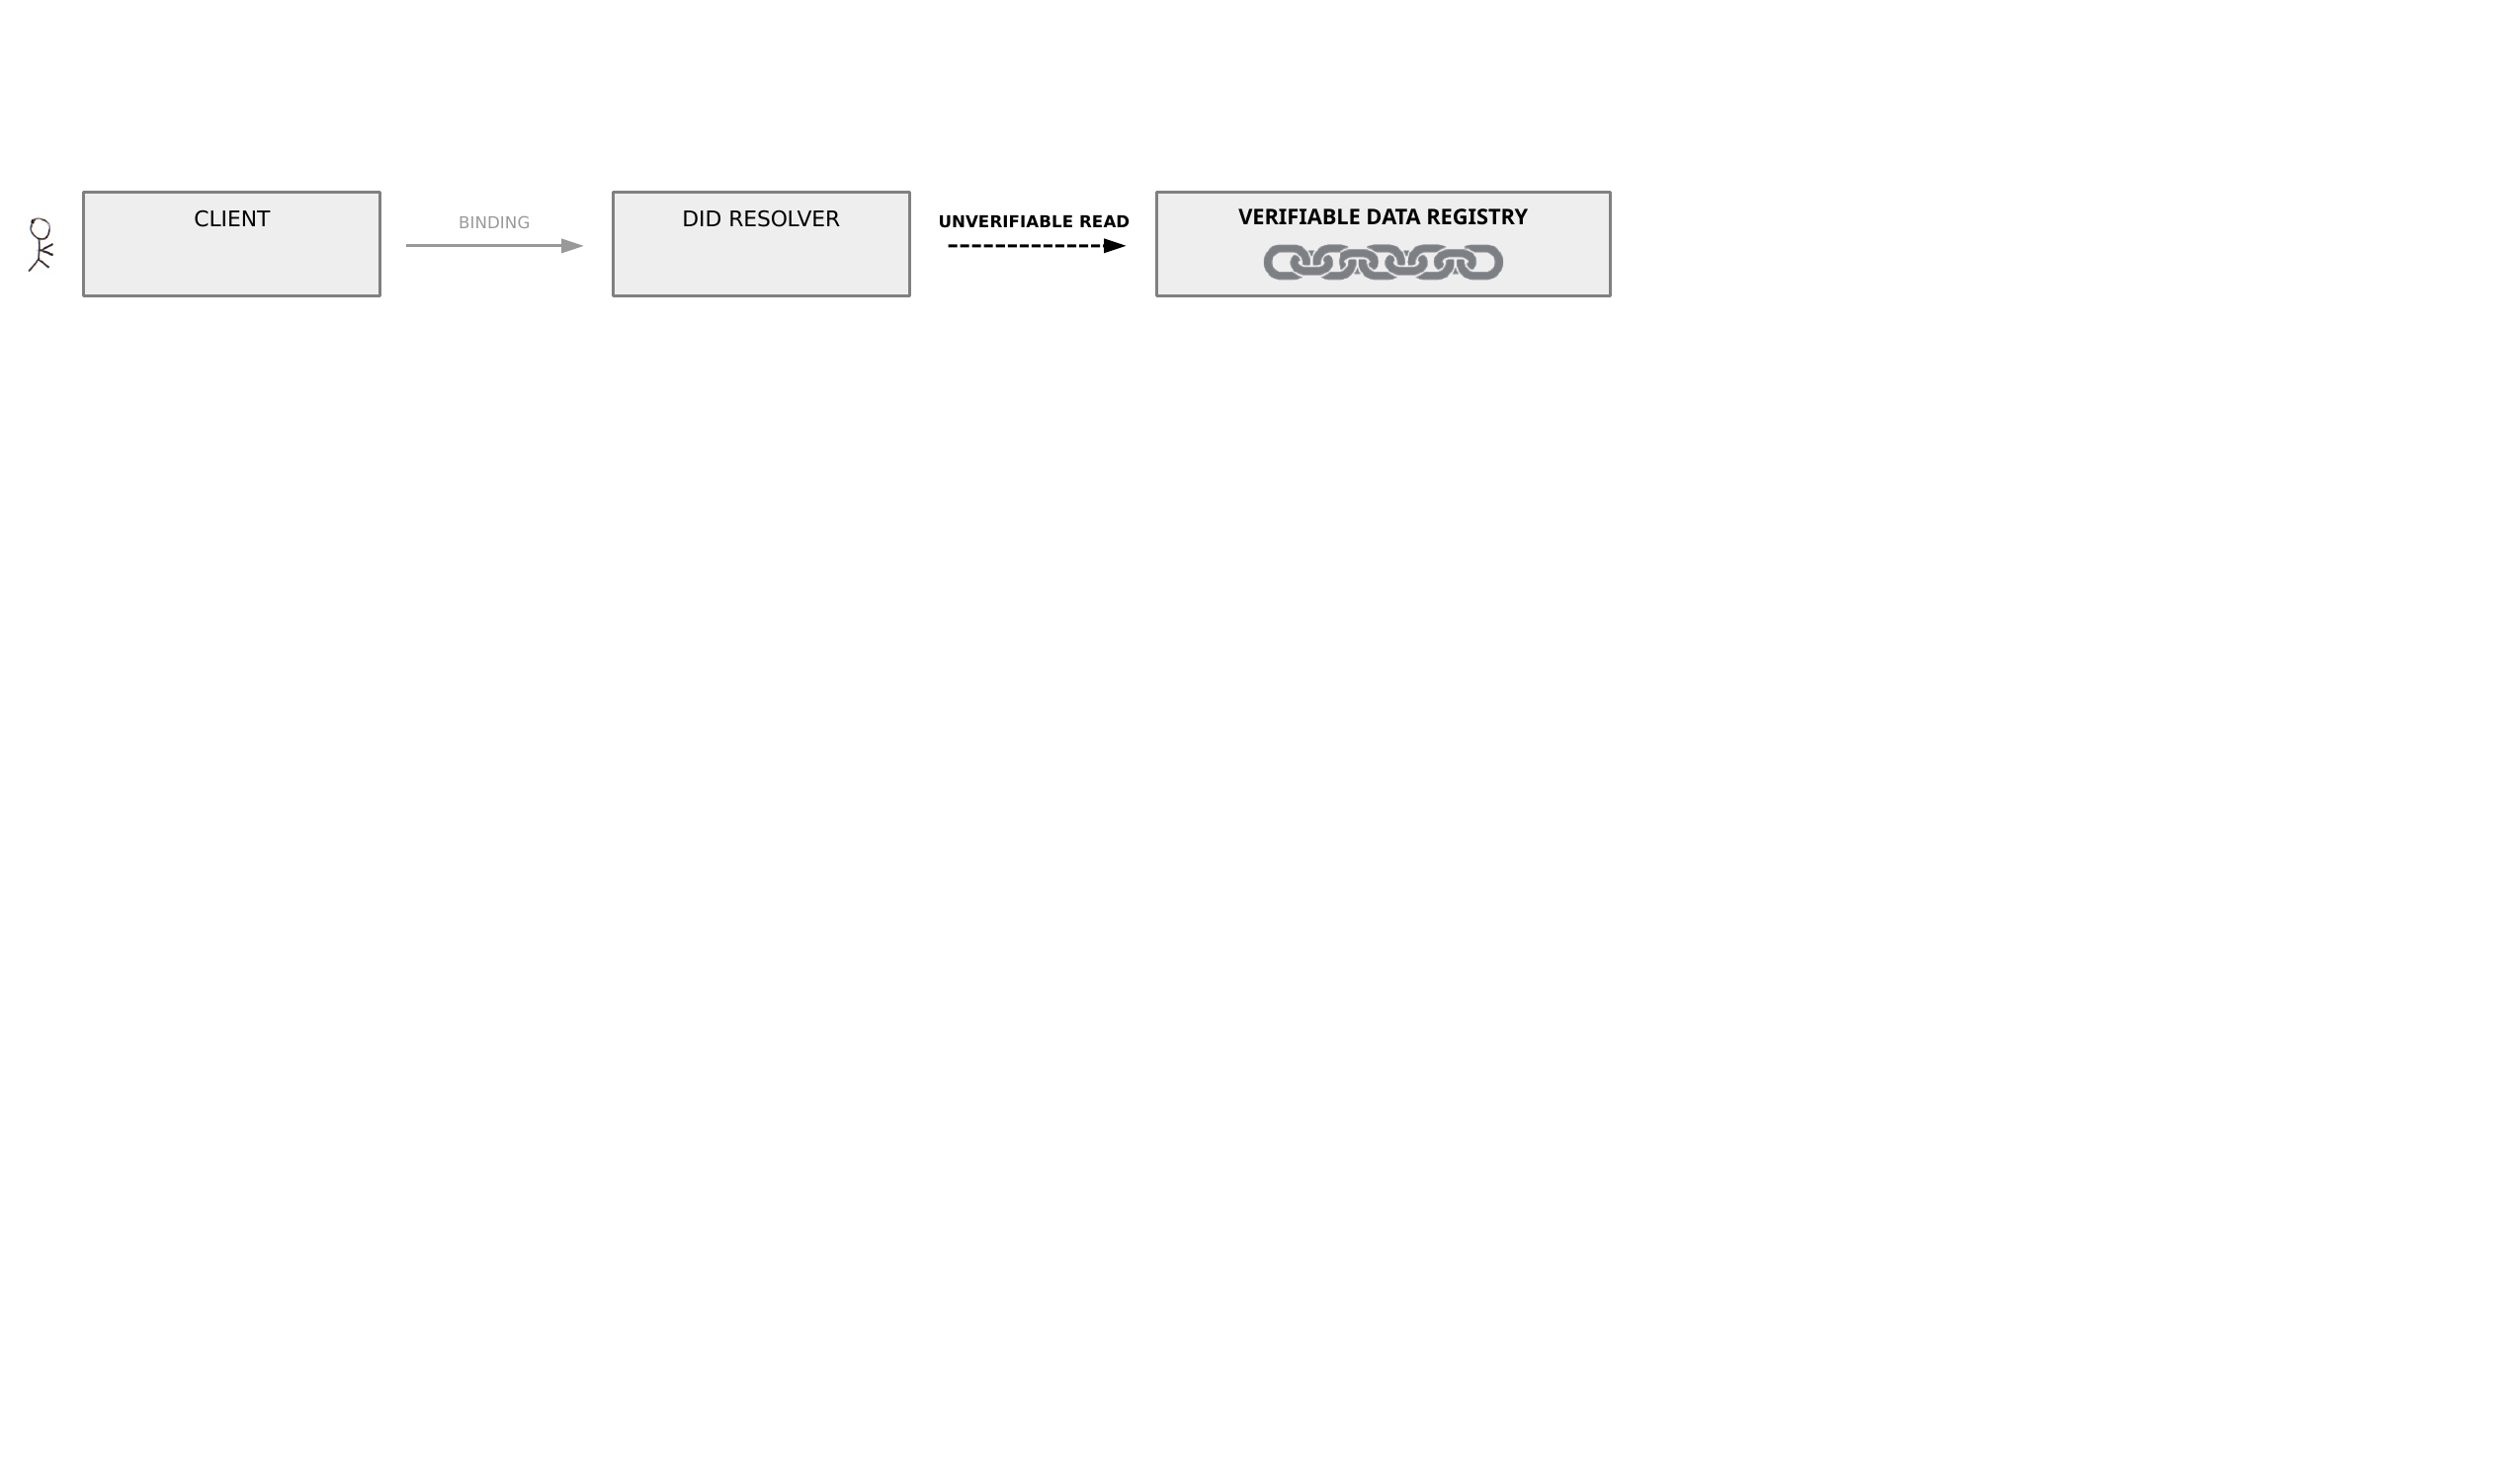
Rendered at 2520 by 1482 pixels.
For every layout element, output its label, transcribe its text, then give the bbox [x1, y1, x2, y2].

text_box DID RESOLVER [613, 192, 910, 296]
picture [1253, 235, 1514, 288]
text_box UNVERIFIABLE READ [923, 205, 1145, 252]
picture [24, 214, 57, 275]
text_box CLIENT [83, 192, 380, 296]
text_box VERIFIABLE DATA REGISTRY [1156, 192, 1611, 296]
text_box BINDING [444, 206, 645, 253]
